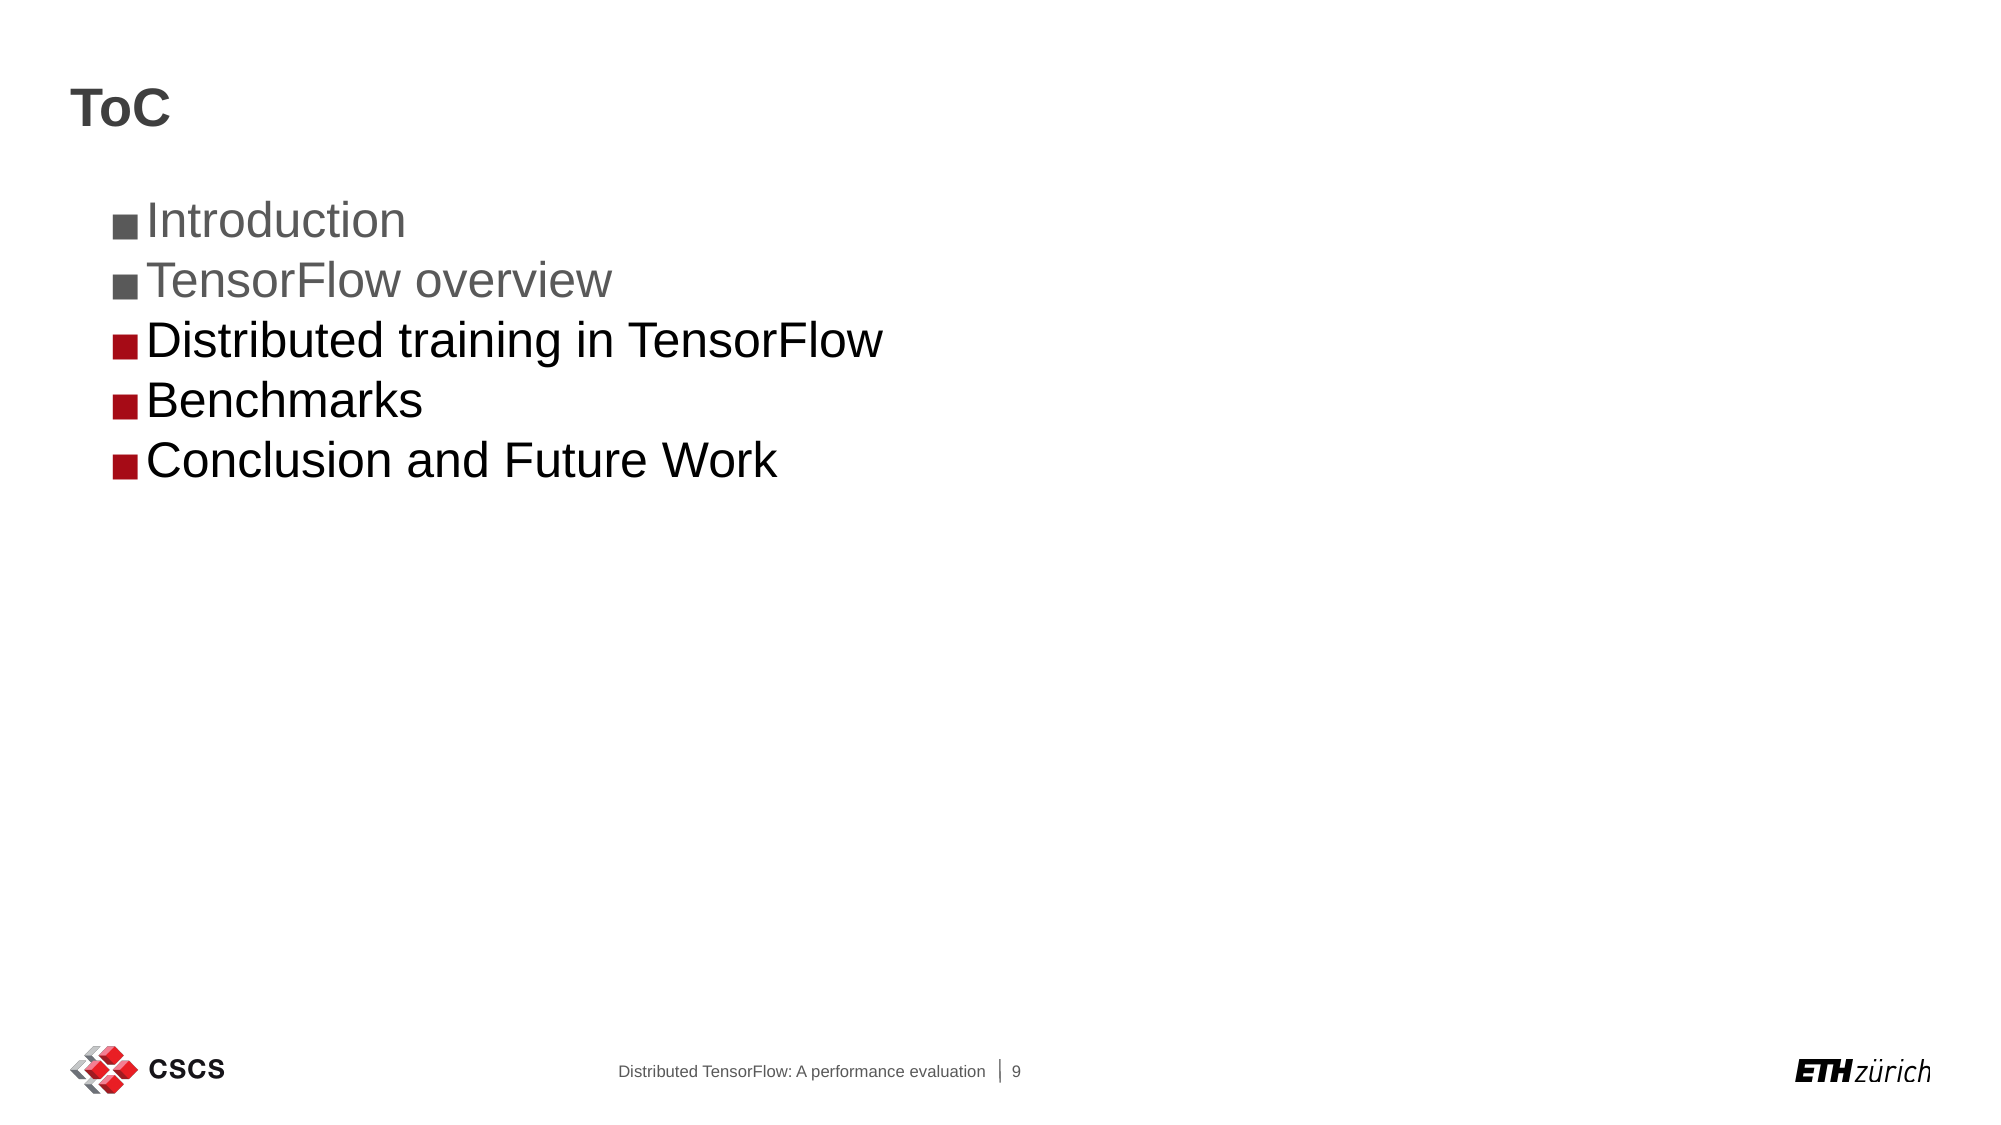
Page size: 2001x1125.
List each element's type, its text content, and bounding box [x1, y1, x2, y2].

footer Distributed TensorFlow: A performance evaluation [322, 1059, 998, 1083]
picture [57, 1033, 236, 1106]
title ToC [70, 7, 1930, 149]
list Introduction TensorFlow overview Distributed training in TensorFlow Benchmarks Conclusion and Future Work [70, 178, 1930, 1022]
slide_number <number> [999, 1059, 1063, 1083]
picture [1795, 1059, 1930, 1082]
